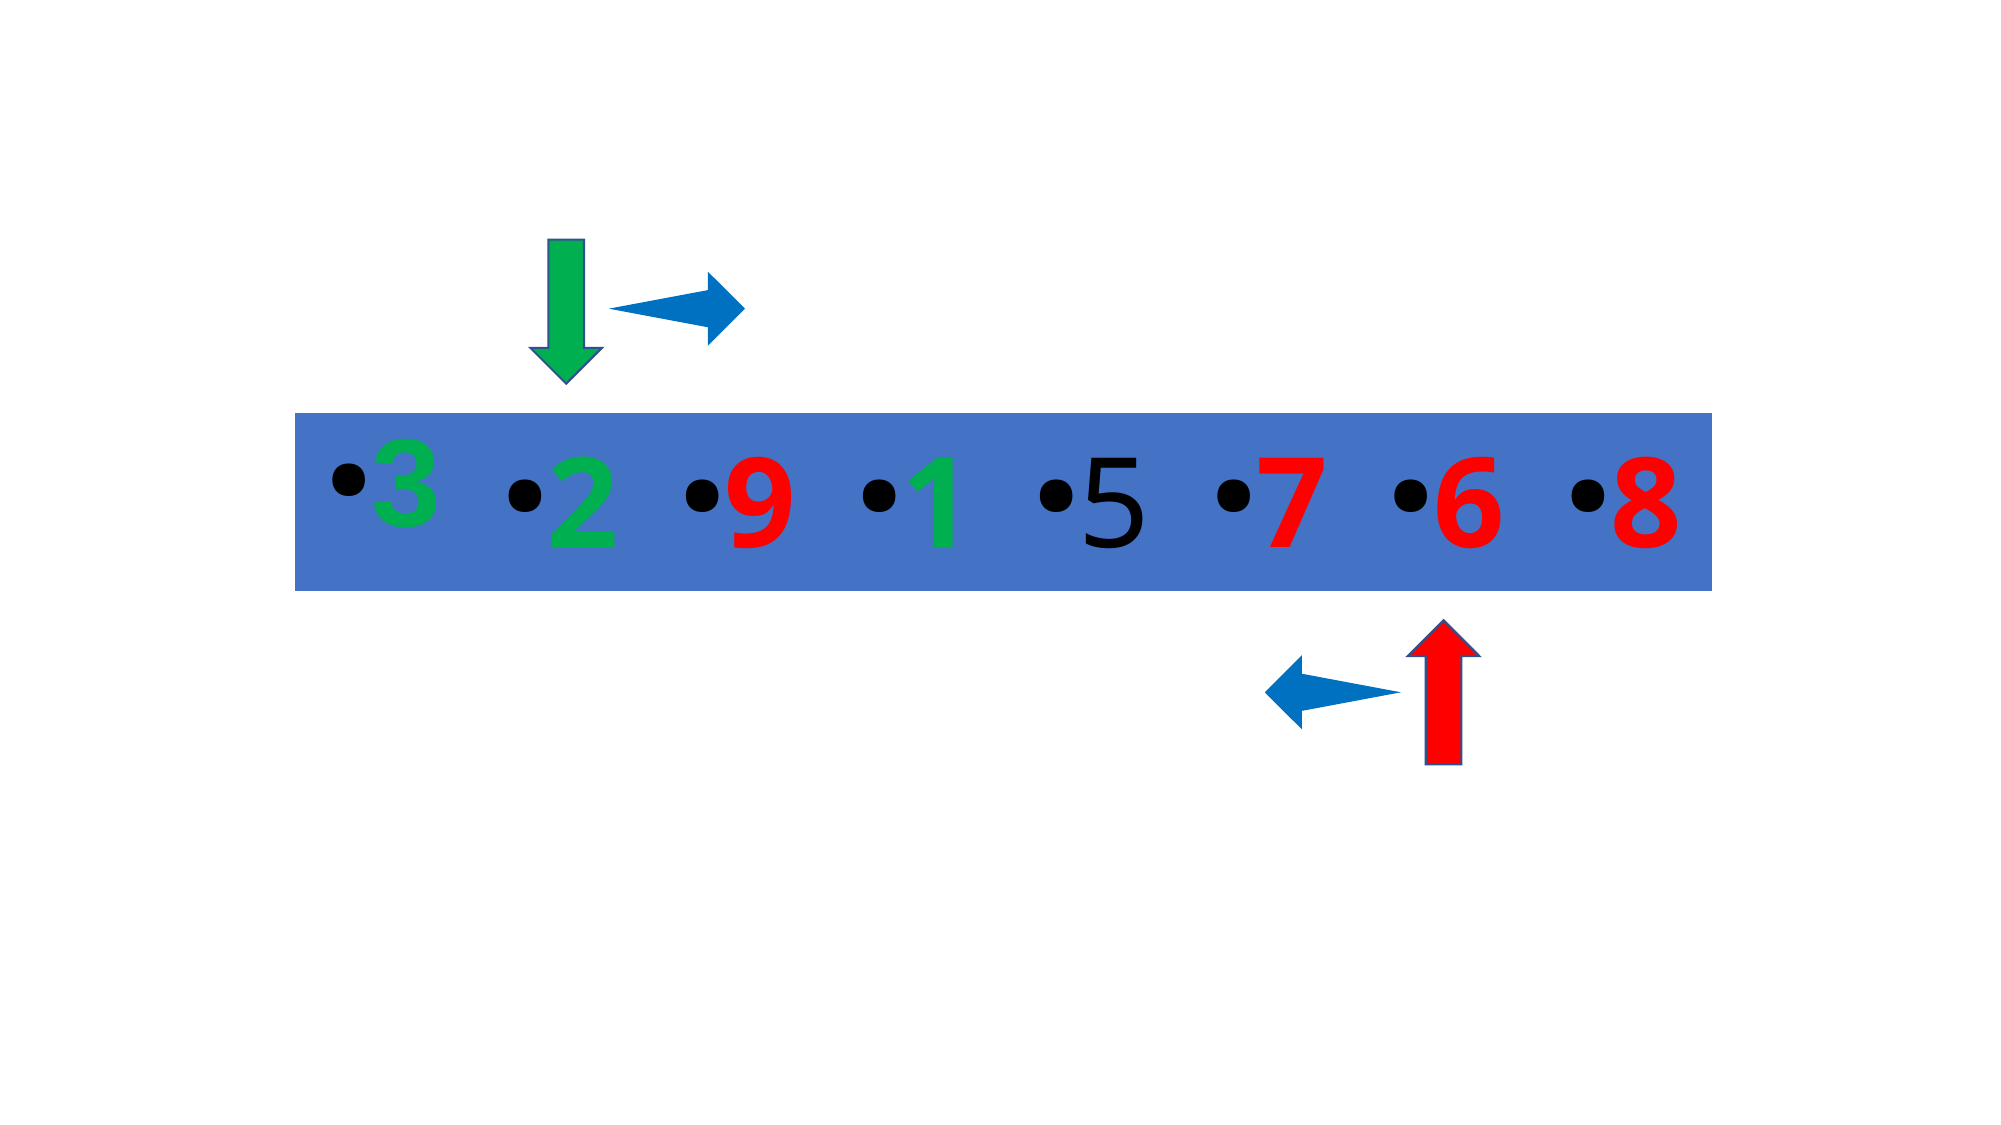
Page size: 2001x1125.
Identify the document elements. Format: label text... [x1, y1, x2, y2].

text_box [1408, 620, 1480, 765]
picture [601, 233, 752, 384]
table_header 8 [1535, 413, 1712, 591]
table_header 2 [472, 413, 649, 591]
table_header 5 [1004, 413, 1181, 591]
table_header 3 [295, 413, 472, 591]
table_header 1 [826, 413, 1004, 591]
table_header 9 [649, 413, 826, 591]
table_header 7 [1181, 413, 1358, 591]
text_box [530, 239, 601, 384]
picture [1257, 617, 1408, 768]
table_header 6 [1358, 413, 1535, 591]
